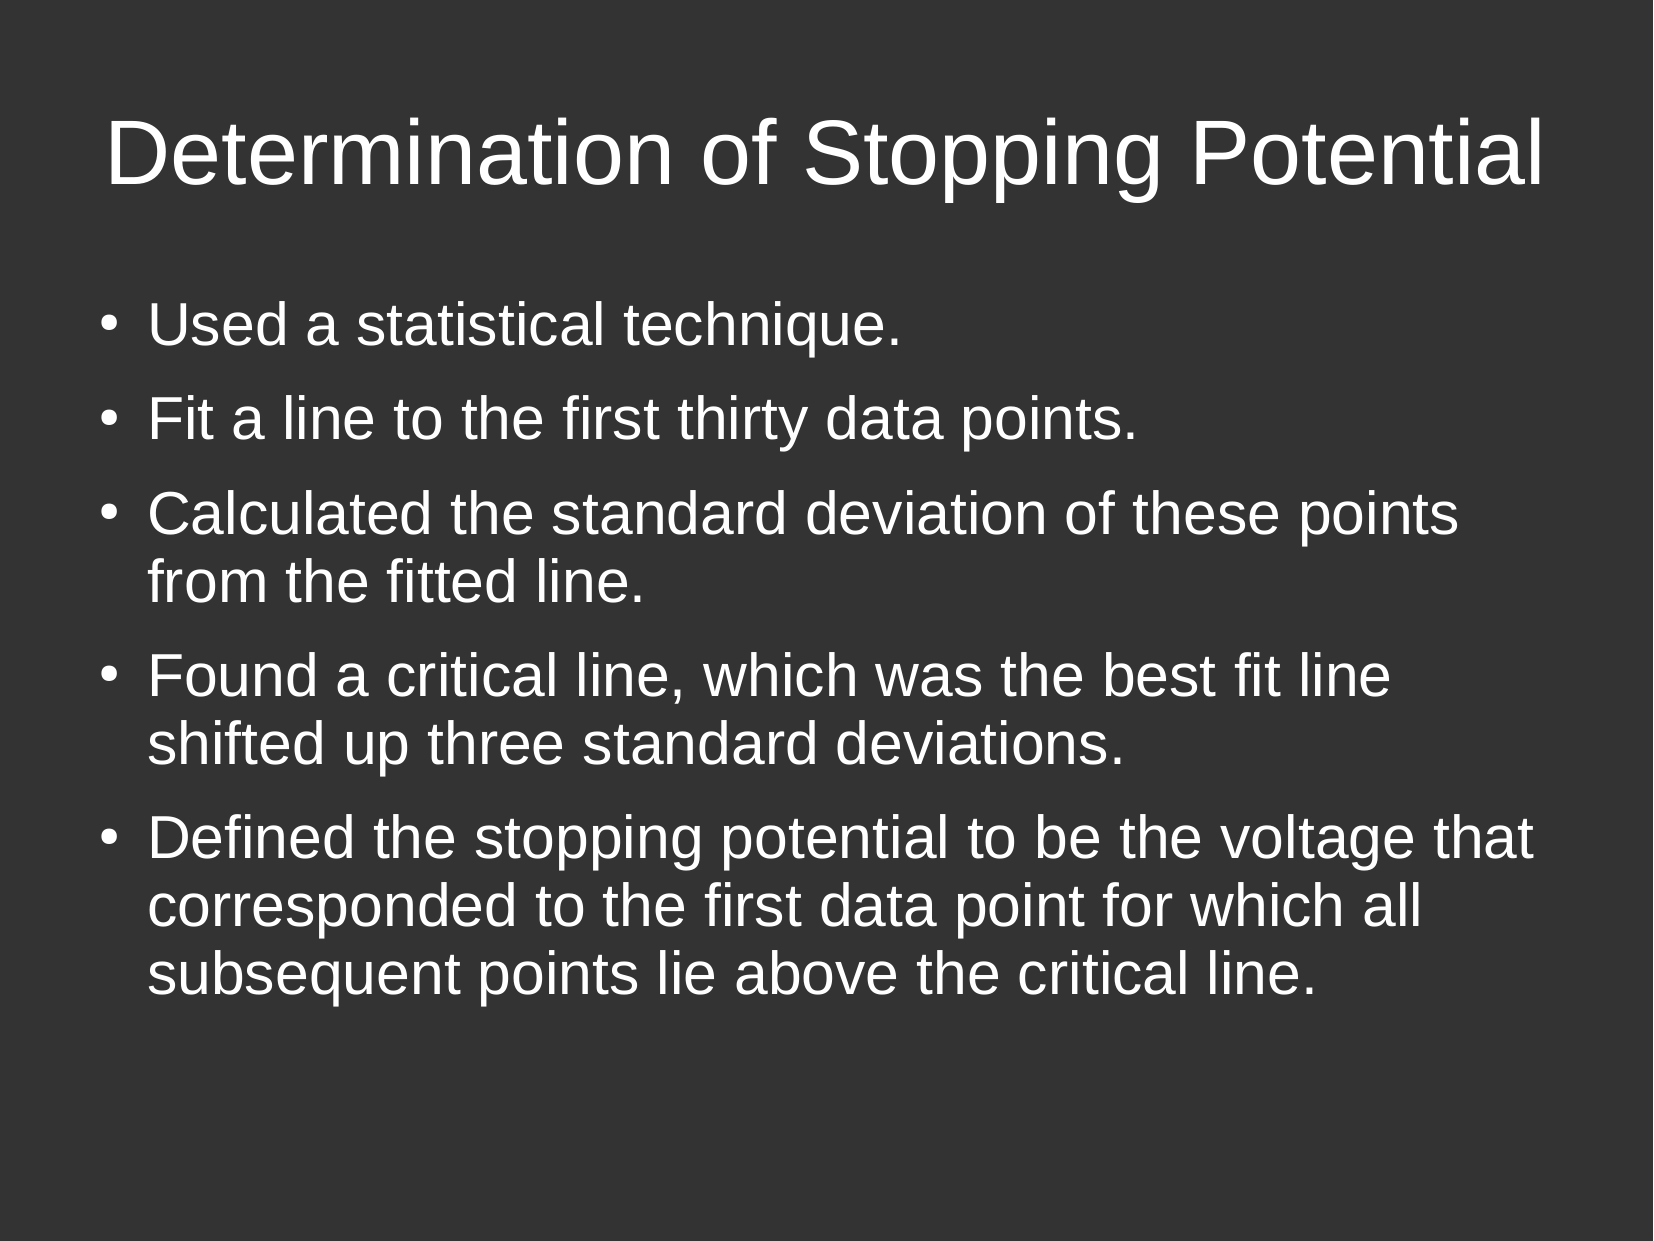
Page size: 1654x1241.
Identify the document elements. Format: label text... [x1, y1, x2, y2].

title Determination of Stopping Potential [82, 49, 1571, 257]
list Used a statistical technique. Fit a line to the first thirty data points. Calculated the standard deviation of these points from the fitted line. Found a critical line, which was the best fit line shifted up three standard deviations. Defined the stopping potential to be the voltage that corresponded to the first data point for which all subsequent points lie above the critical line. [82, 290, 1571, 1010]
